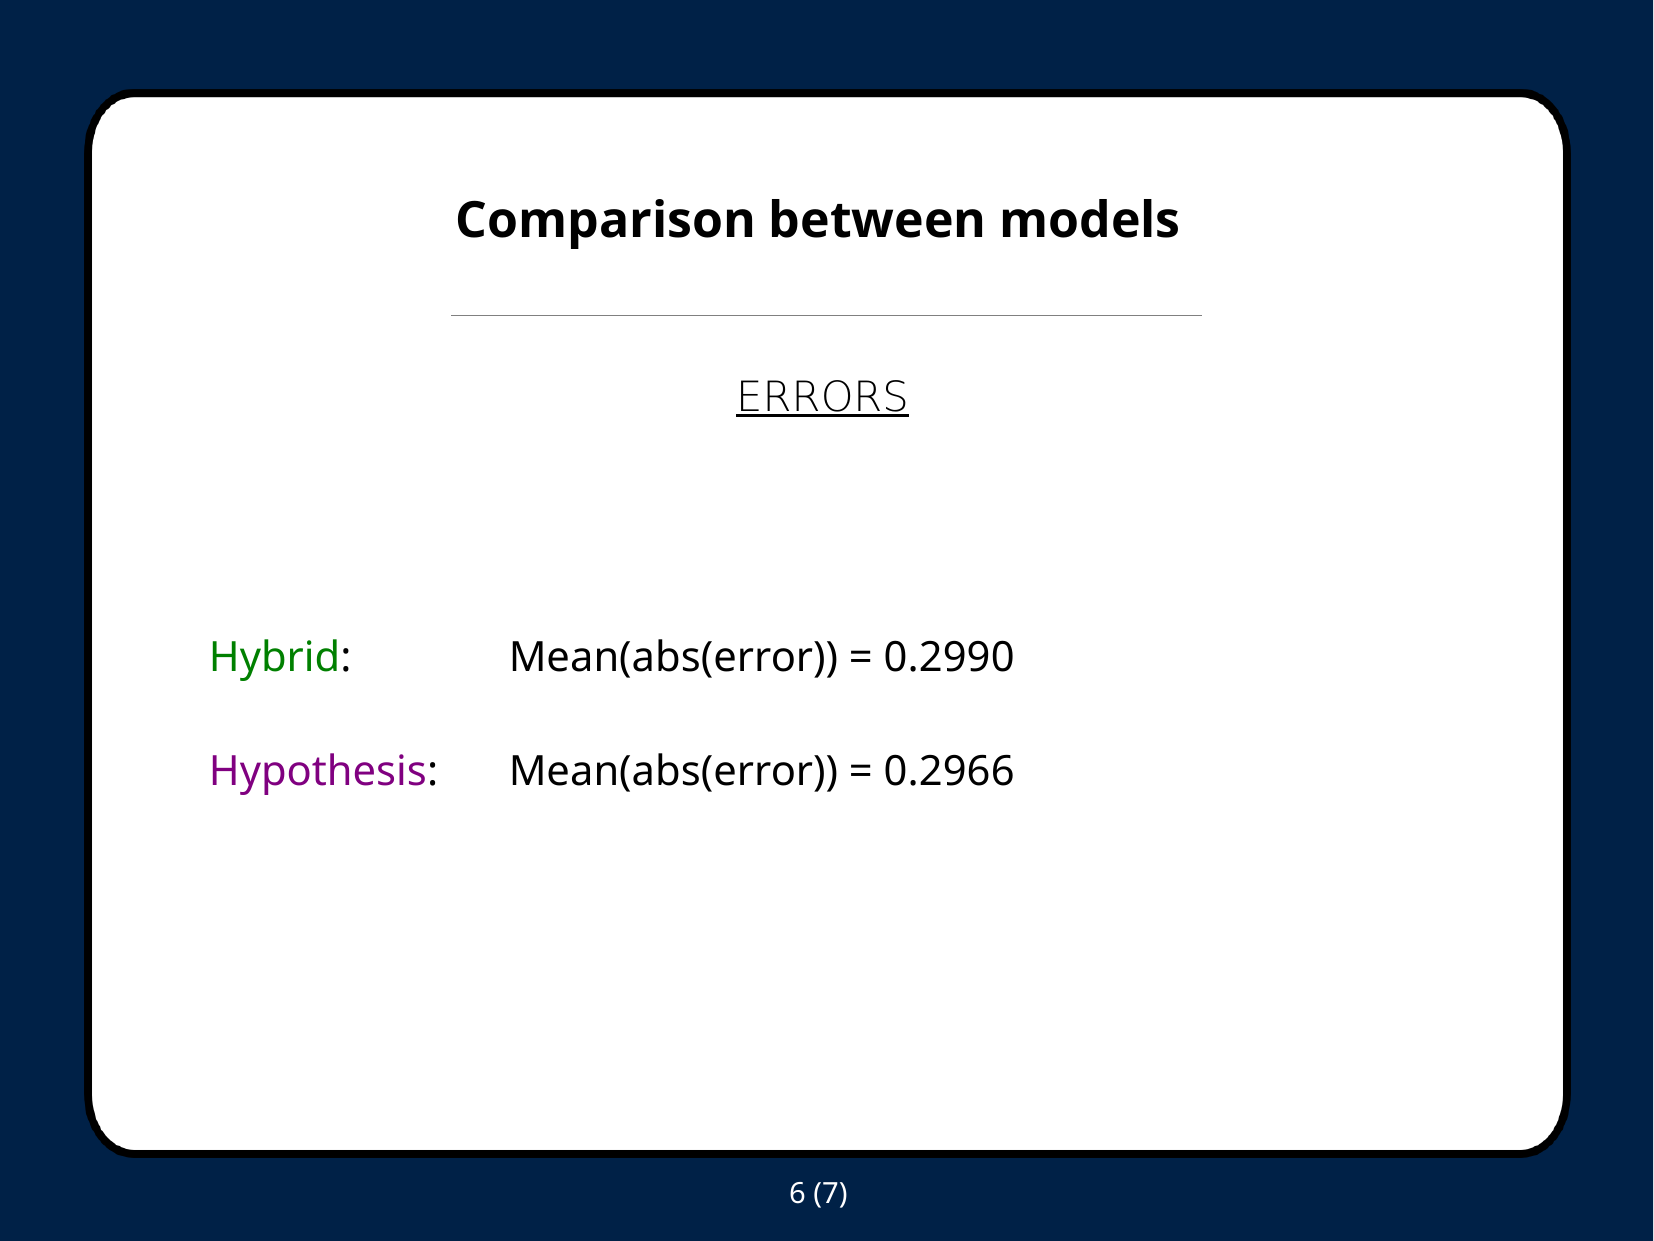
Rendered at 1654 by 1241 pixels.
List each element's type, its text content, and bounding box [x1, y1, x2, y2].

title Comparison between models [74, 188, 1562, 247]
picture [0, 0, 1654, 1241]
title Hybrid: Mean(abs(error)) = 0.2990 Hypothesis: Mean(abs(error)) = 0.2966 [208, 531, 1439, 892]
title 6 (7) [74, 1170, 1562, 1214]
title ERRORS [207, 372, 1438, 422]
